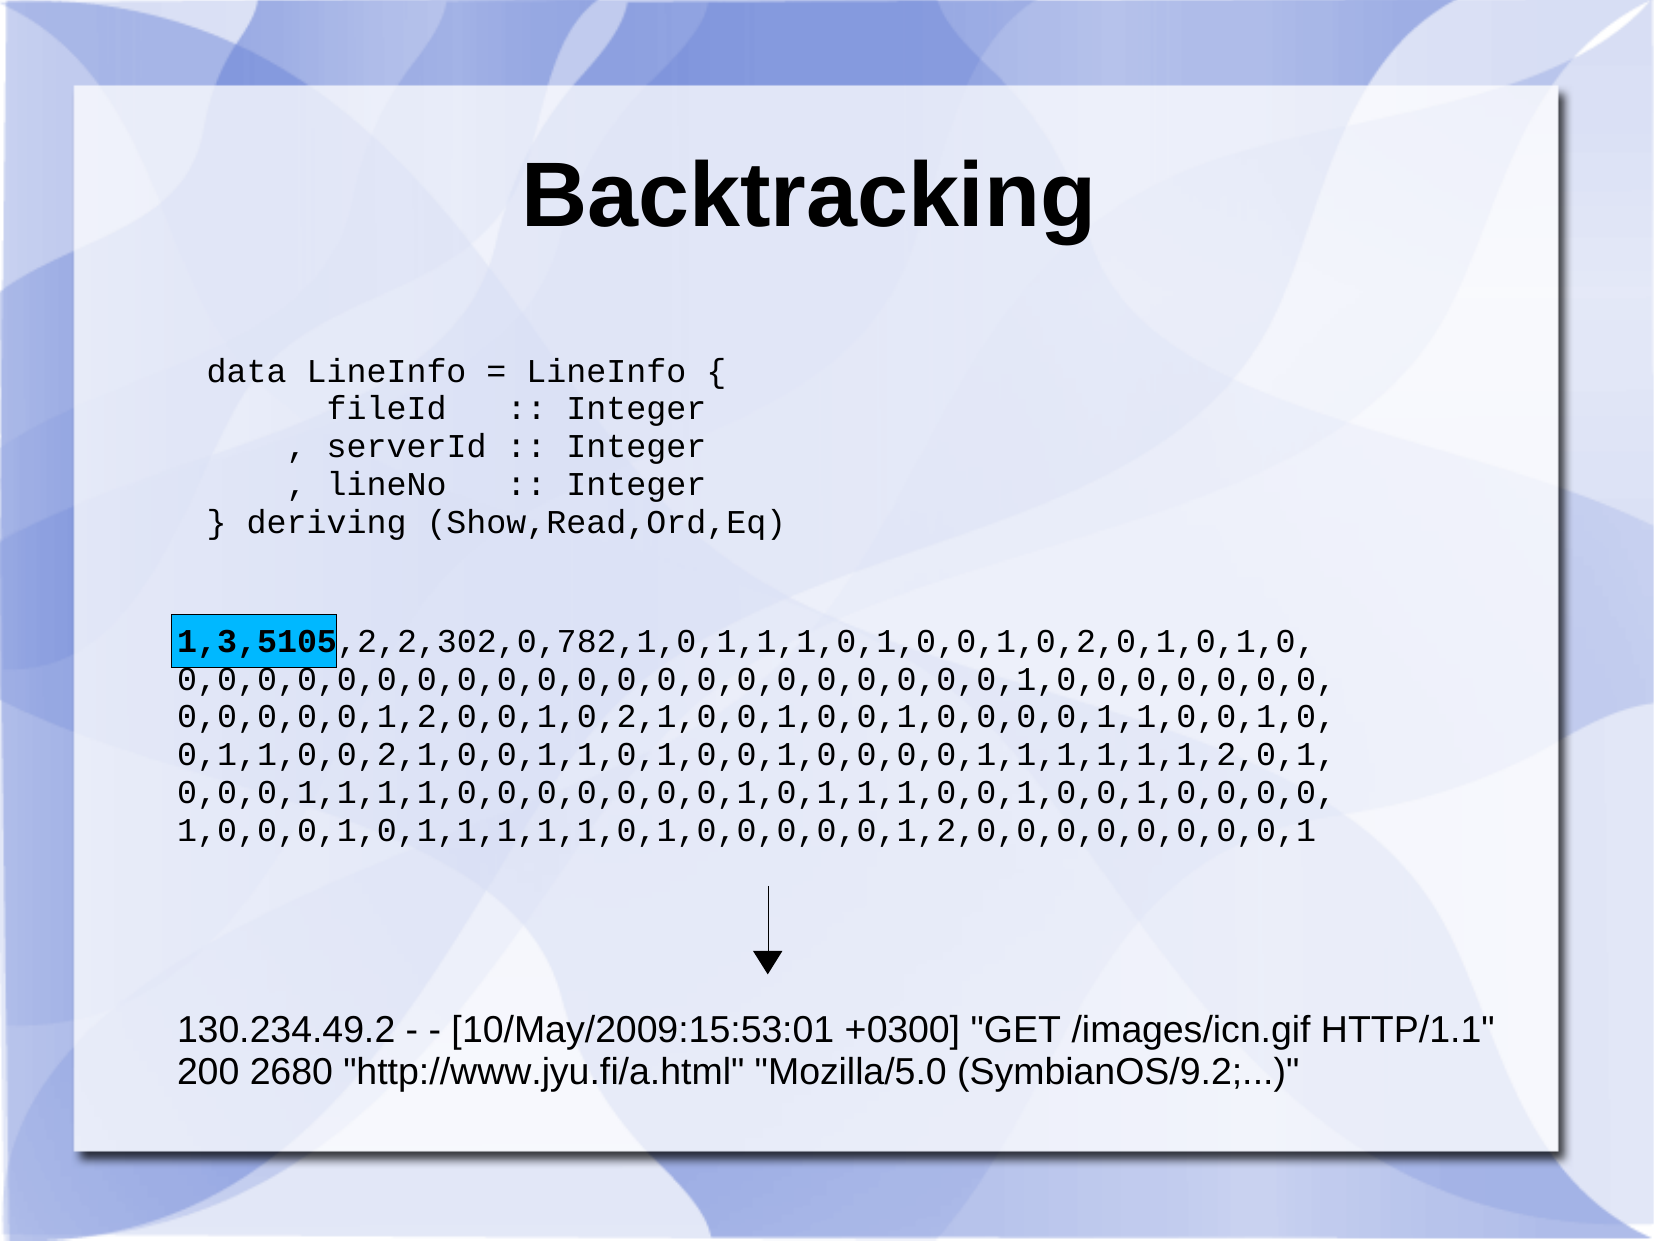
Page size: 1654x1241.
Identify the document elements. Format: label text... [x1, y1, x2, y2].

text_box data LineInfo = LineInfo { fileId :: Integer , serverId :: Integer , lineNo :: Integer } deriving (Show,Read,Ord,Eq) [206, 354, 889, 624]
title Backtracking [82, 90, 1536, 298]
text_box [171, 614, 206, 668]
picture [0, 0, 1654, 1241]
text_box 1,3,5105,2,2,302,0,782,1,0,1,1,1,0,1,0,0,1,0,2,0,1,0,1,0, 0,0,0,0,0,0,0,0,0,0,0,0,0,0,0,0,0,0,0,0,0,1,0,0,0,0,0,0,0,0,0,0,0,0,1,2,0,0,1,0,2,1,0,0,1,0,0,1,0,0,0,0,1,1,0,0,1,0,0,1,1,0,0,2,1,0,0,1,1,0,1,0,0,1,0,0,0,0,1,1,1,1,1,1,2,0,1,0,0,0,1,1,1,1,0,0,0,0,0,0,0,1,0,1,1,1,0,0,1,0,0,1,0,0,0,0,1,0,0,0,1,0,1,1,1,1,1,0,1,0,0,0,0,0,1,2,0,0,0,0,0,0,0,0,1 [177, 624, 1352, 891]
text_box 130.234.49.2 - - [10/May/2009:15:53:01 +0300] "GET /images/icn.gif HTTP/1.1" 200 2680 "http://www.jyu.fi/a.html" "Mozilla/5.0 (SymbianOS/9.2;...)" [177, 1008, 1536, 1093]
